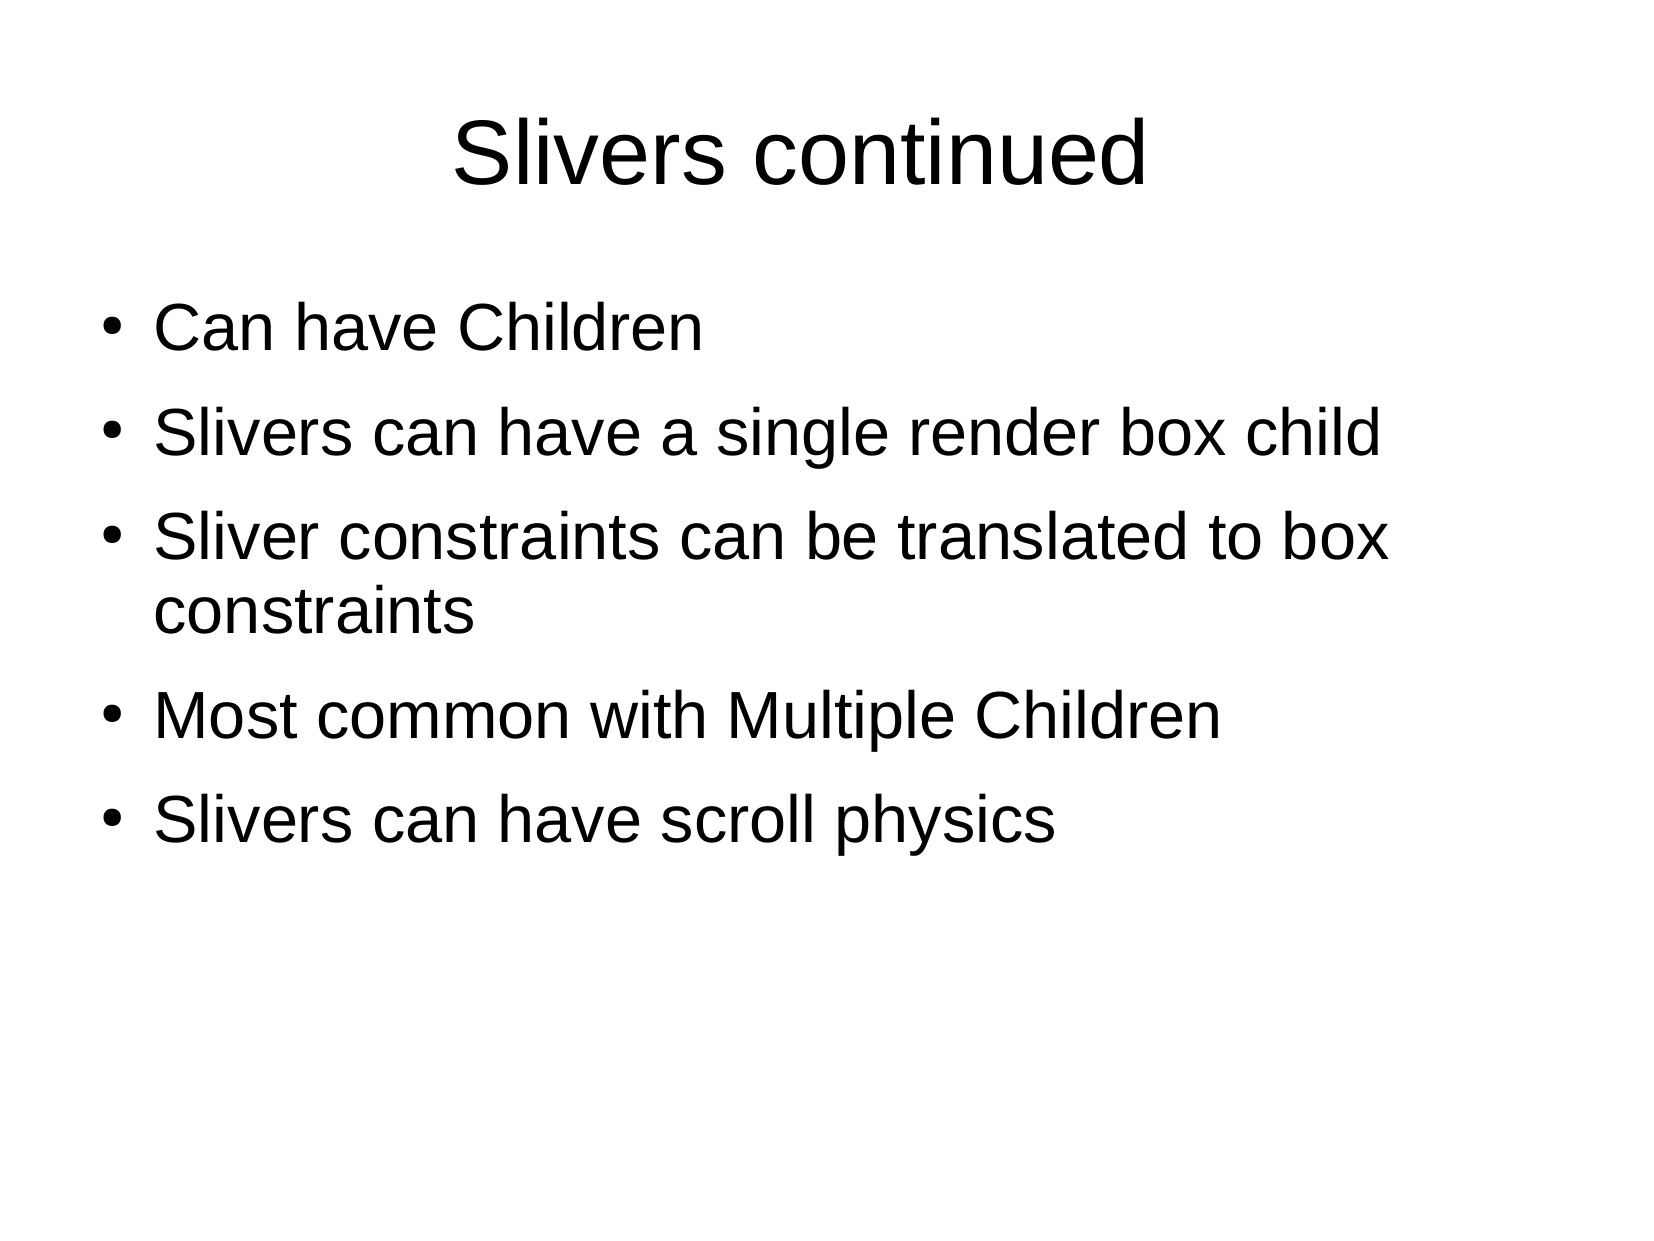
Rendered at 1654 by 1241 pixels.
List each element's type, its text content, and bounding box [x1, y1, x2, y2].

title Slivers continued [82, 49, 1571, 257]
list Can have Children Slivers can have a single render box child Sliver constraints can be translated to box constraints Most common with Multiple Children Slivers can have scroll physics [82, 290, 1571, 1010]
